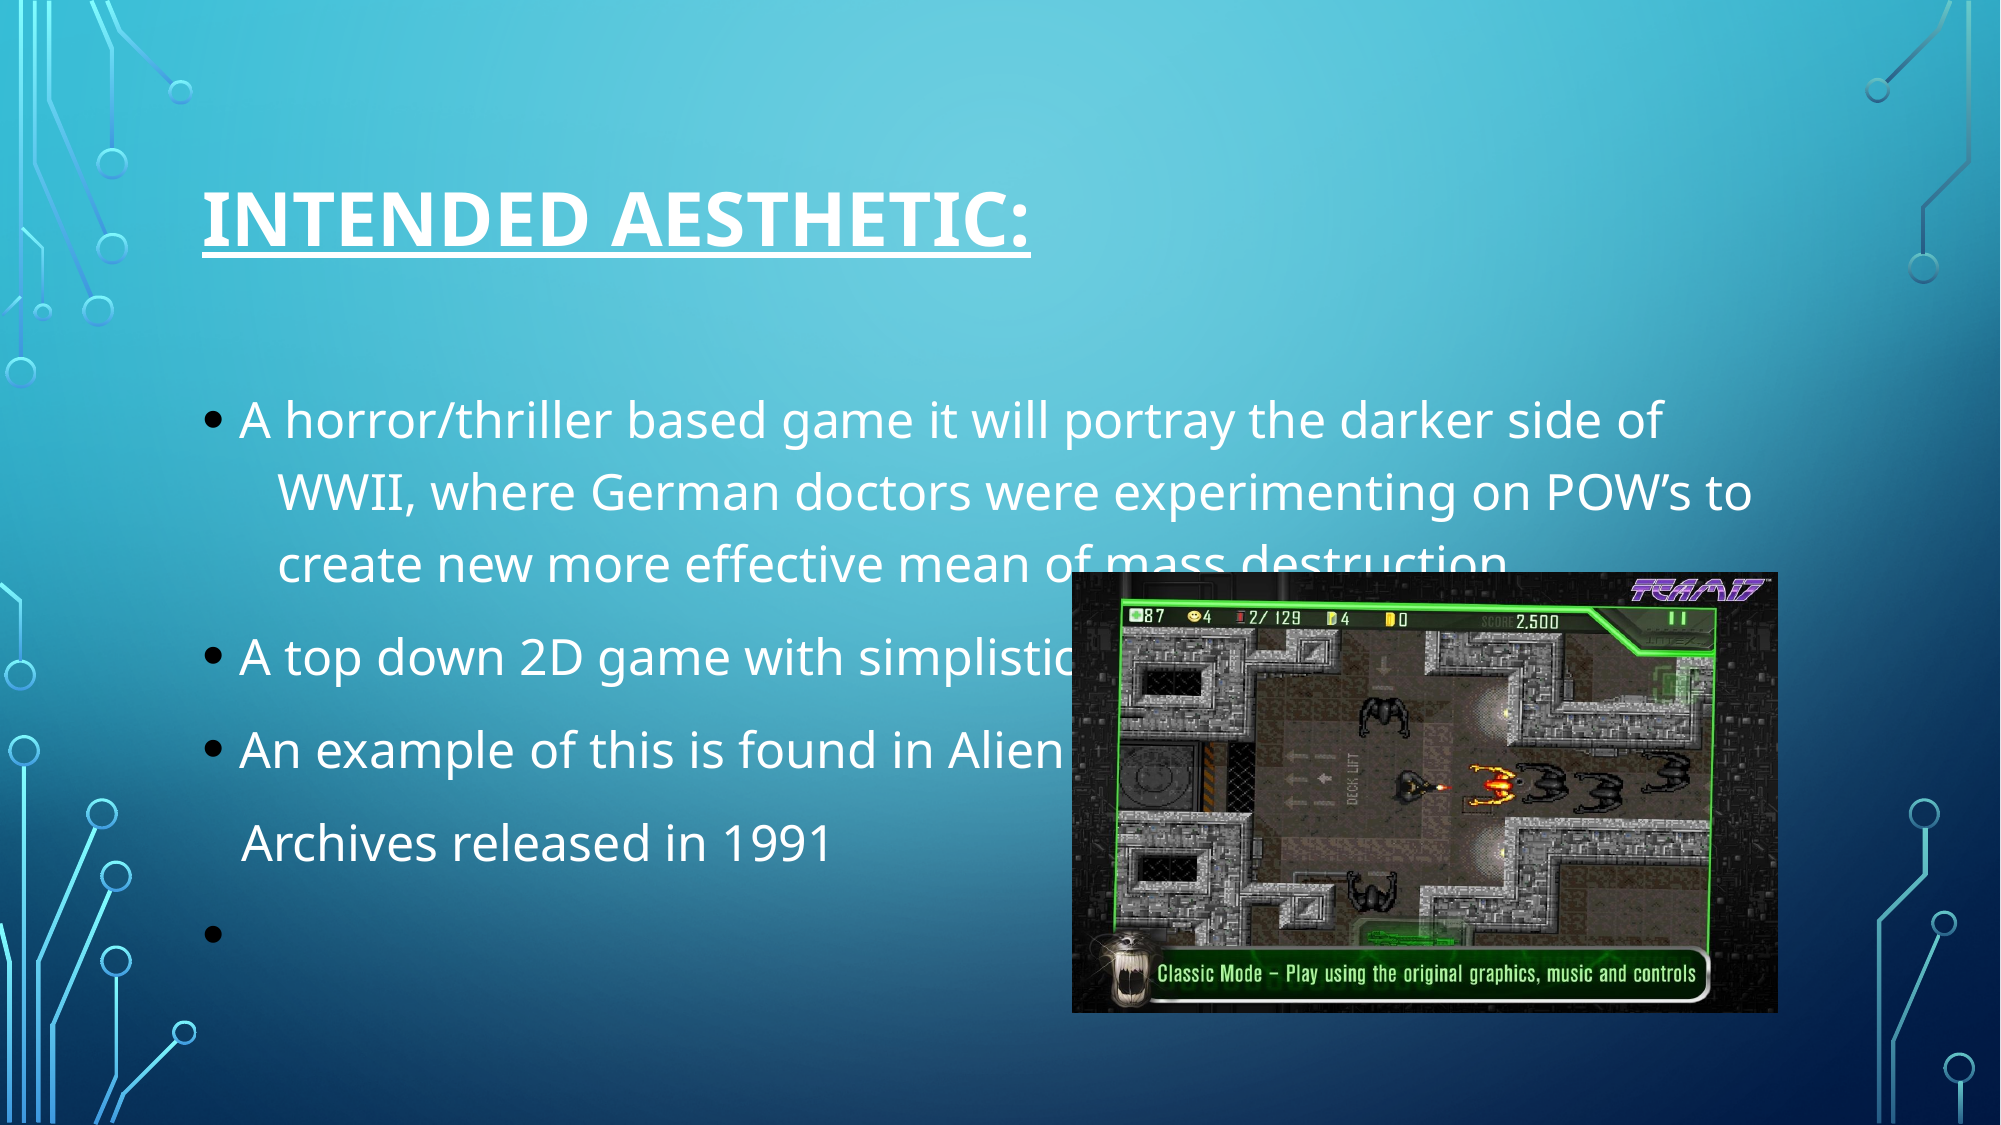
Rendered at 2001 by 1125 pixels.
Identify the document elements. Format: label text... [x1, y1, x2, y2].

list A horror/thriller based game it will portray the darker side of WWII, where German doctors were experimenting on POW’s to create new more effective mean of mass destruction. A top down 2D game with simplistic art. An example of this is found in Alien Archives released in 1991 [187, 369, 1813, 951]
picture [1072, 572, 1778, 1014]
title Intended Aesthetic: [187, 101, 1813, 344]
